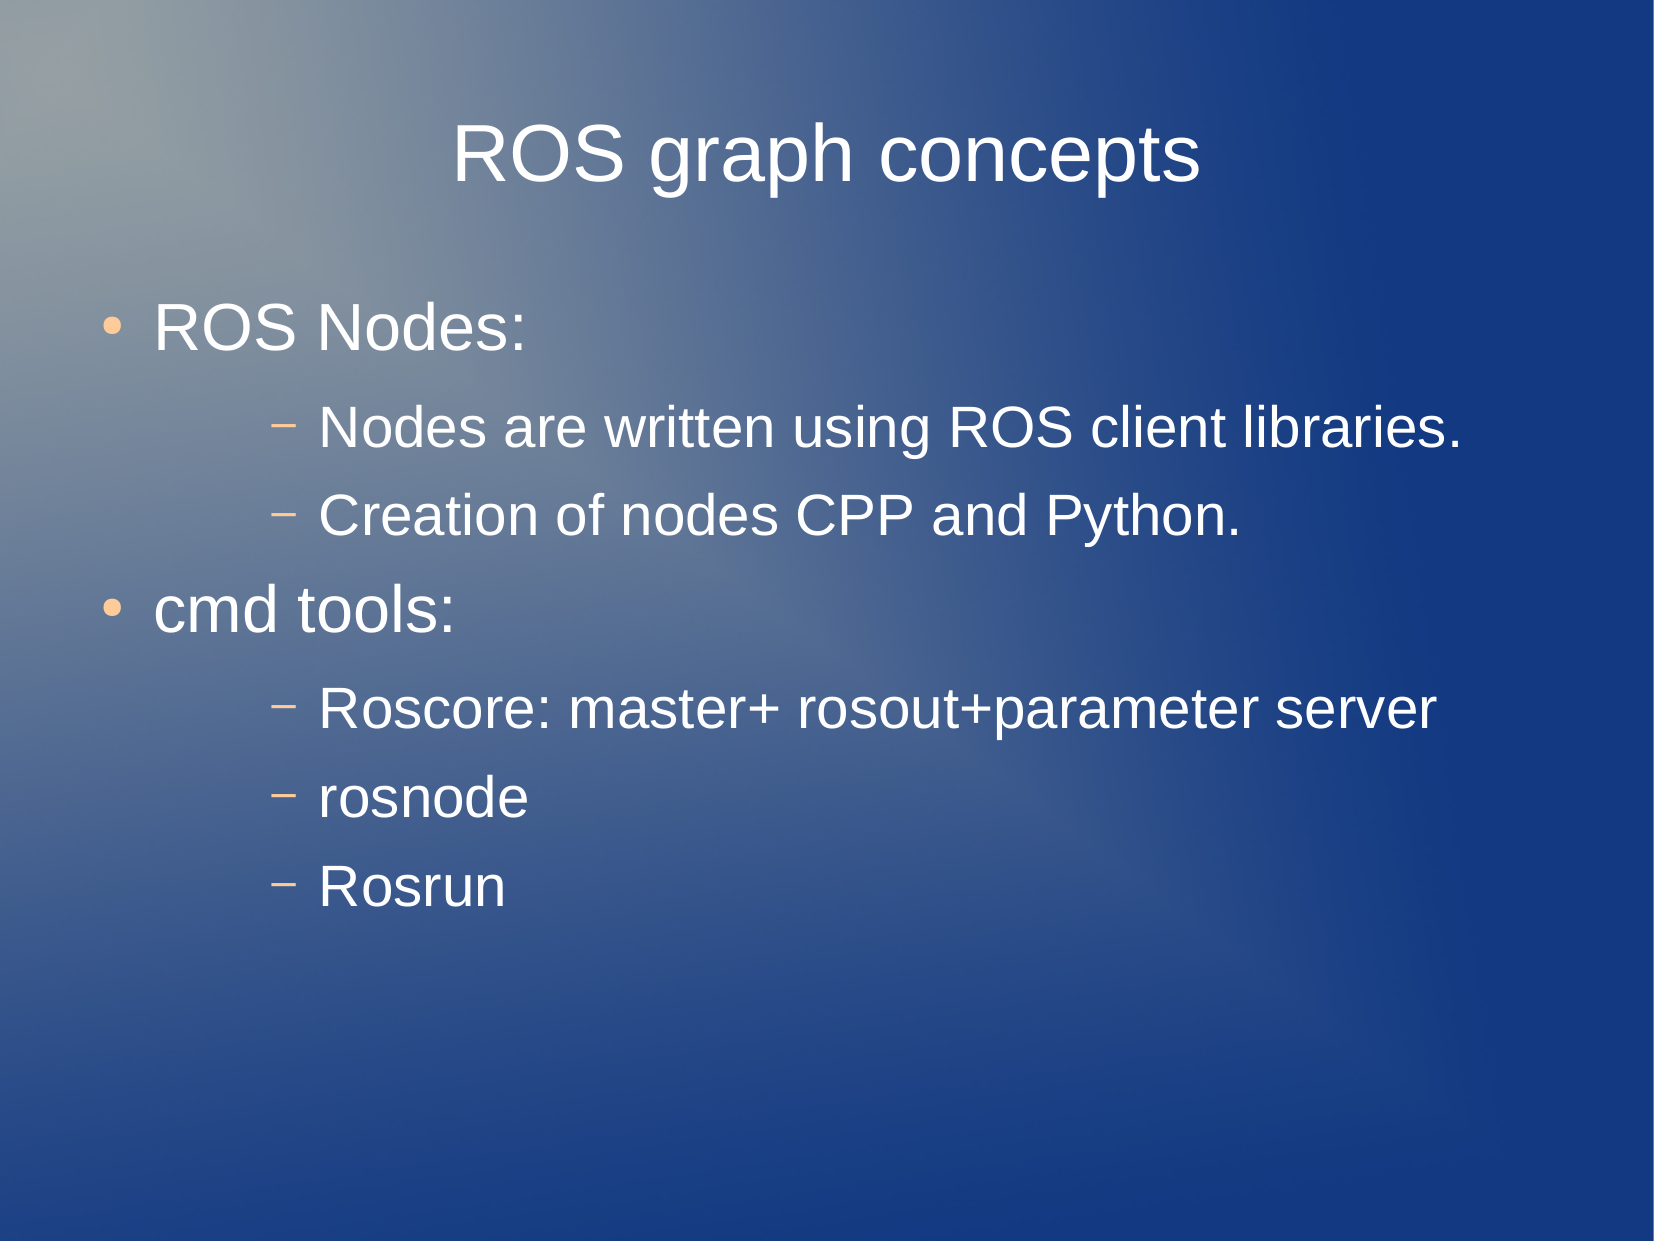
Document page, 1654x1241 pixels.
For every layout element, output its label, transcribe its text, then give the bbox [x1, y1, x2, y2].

picture [0, 0, 1654, 1241]
title ROS graph concepts [82, 49, 1571, 257]
list ROS Nodes: Nodes are written using ROS client libraries. Creation of nodes CPP and Python. cmd tools: Roscore: master+ rosout+parameter server rosnode Rosrun [82, 290, 1571, 1010]
